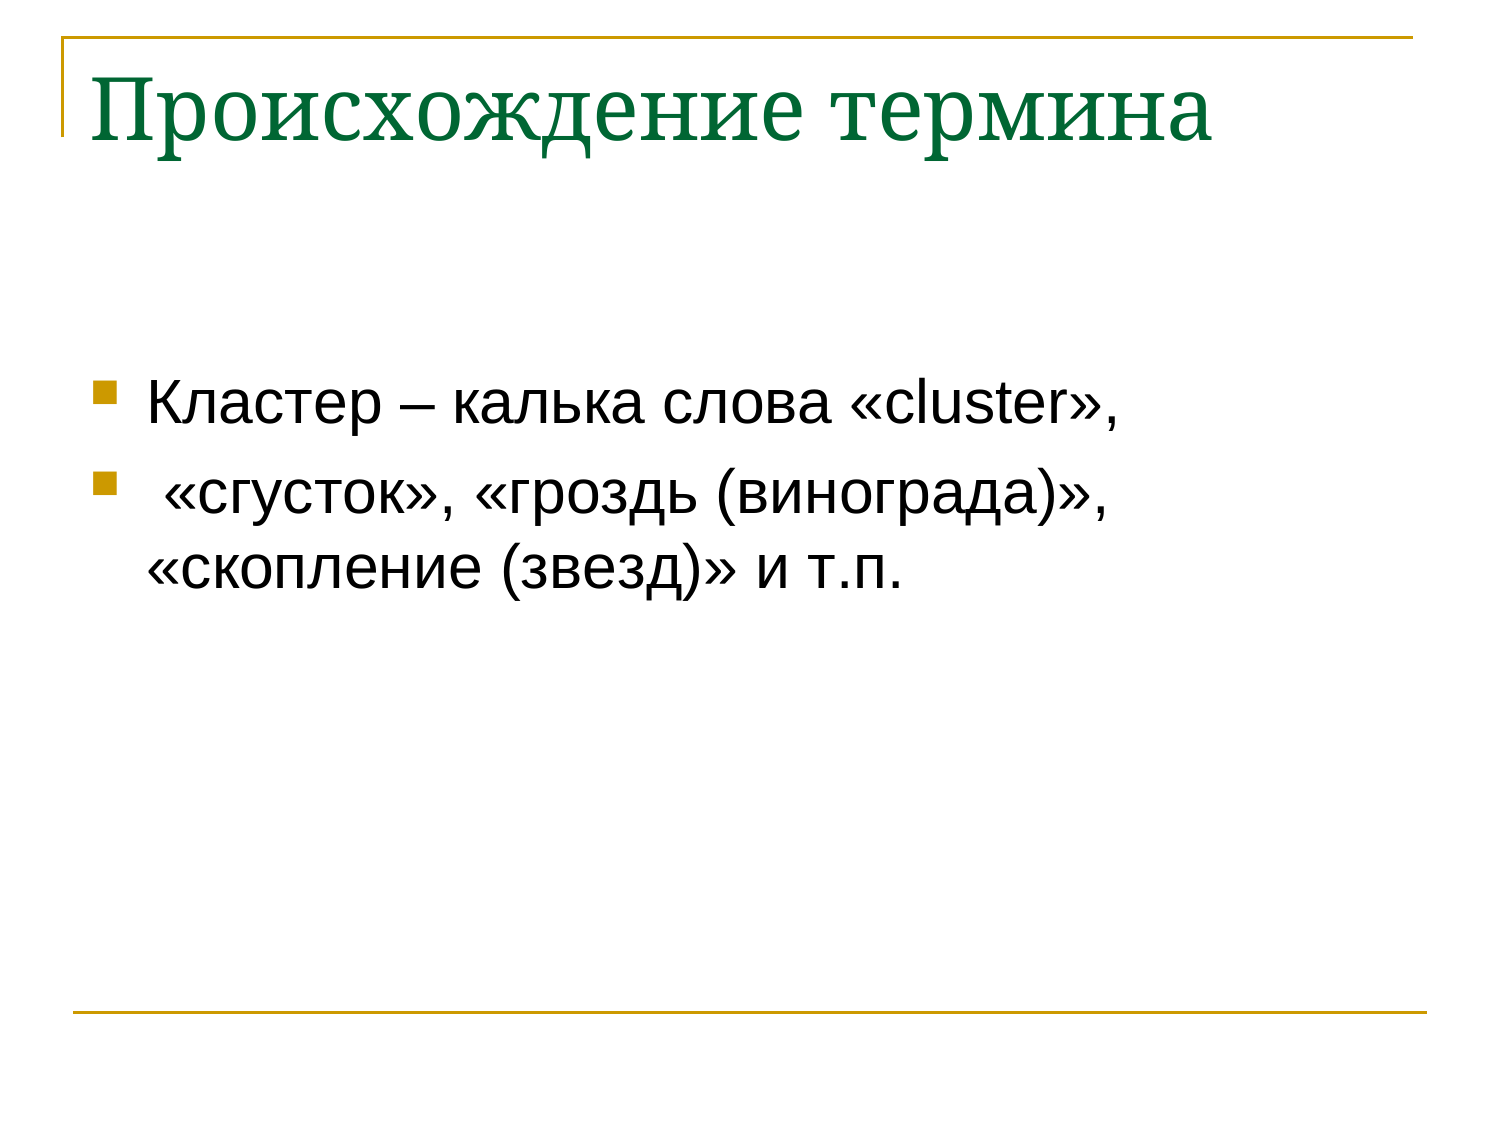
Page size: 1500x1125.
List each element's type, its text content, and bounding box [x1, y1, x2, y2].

list Кластер – калька слова «cluster», «сгусток», «гроздь (винограда)», «скопление (звезд)» и т.п. [75, 262, 1426, 1006]
title Происхождение термина [75, 45, 1426, 233]
